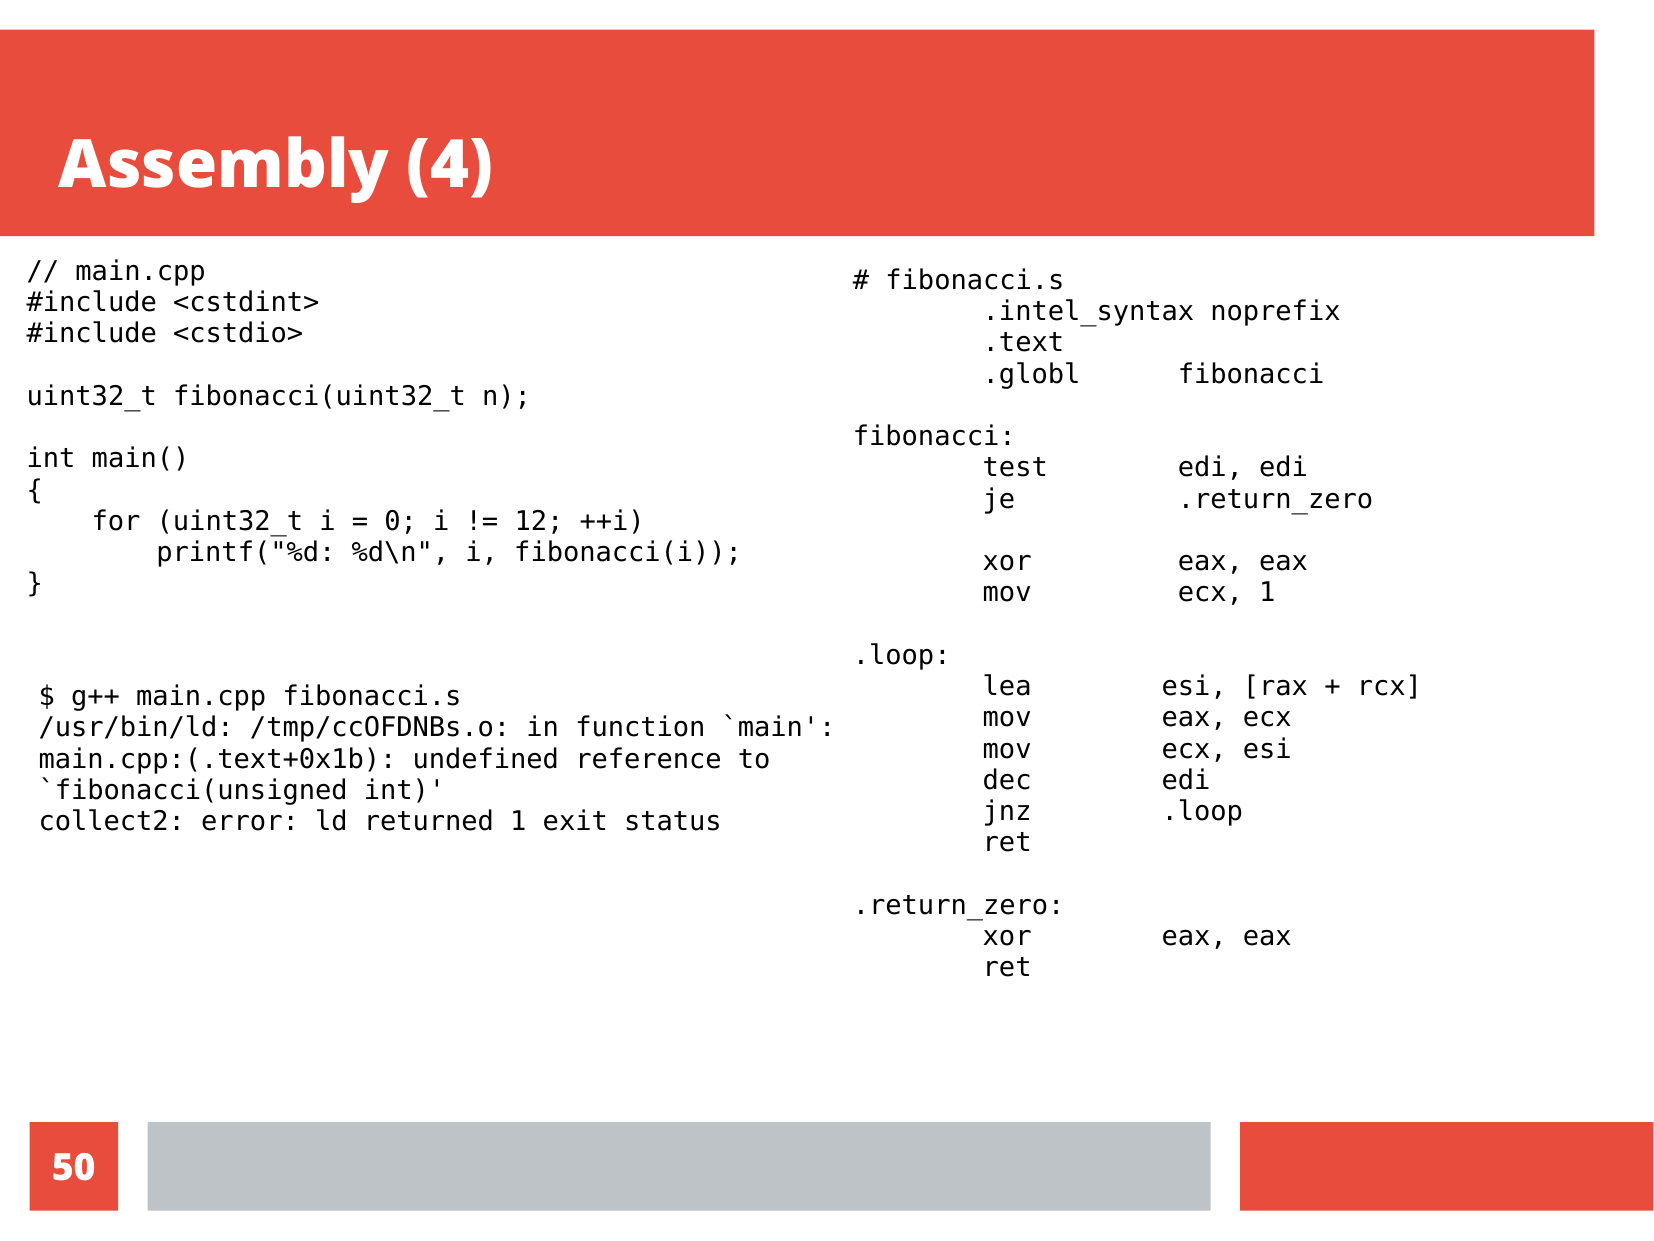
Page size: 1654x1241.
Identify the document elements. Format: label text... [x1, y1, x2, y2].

title Assembly (4) [59, 59, 1595, 207]
text_box // main.cpp #include <cstdint> #include <cstdio> uint32_t fibonacci(uint32_t n); int main() { for (uint32_t i = 0; i != 12; ++i) printf("%d: %d\n", i, fibonacci(i)); } [11, 248, 780, 792]
text_box # fibonacci.s .intel_syntax noprefix .text .globl fibonacci fibonacci: test edi, edi je .return_zero xor eax, eax mov ecx, 1 .loop: lea esi, [rax + rcx] mov eax, ecx mov ecx, esi dec edi jnz .loop ret .return_zero: xor eax, eax ret [838, 257, 1607, 1040]
text_box $ g++ main.cpp fibonacci.s /usr/bin/ld: /tmp/ccOFDNBs.o: in function `main': main.cpp:(.text+0x1b): undefined reference to `fibonacci(unsigned int)' collect2: error: ld returned 1 exit status [23, 673, 851, 1134]
